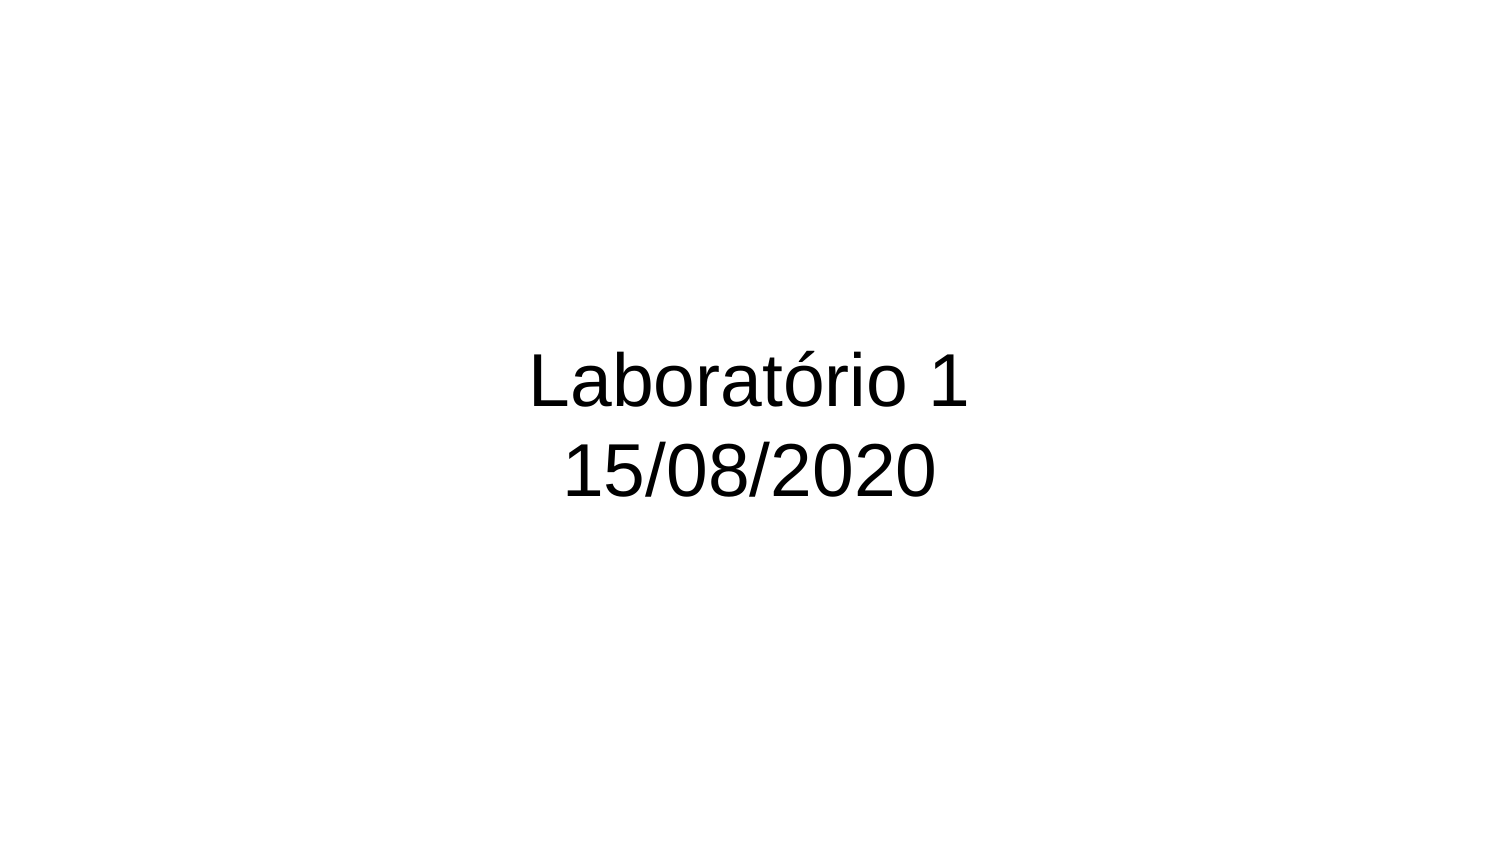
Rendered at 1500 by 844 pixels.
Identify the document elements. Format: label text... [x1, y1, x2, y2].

title Laboratório 1 15/08/2020 [51, 352, 1449, 491]
